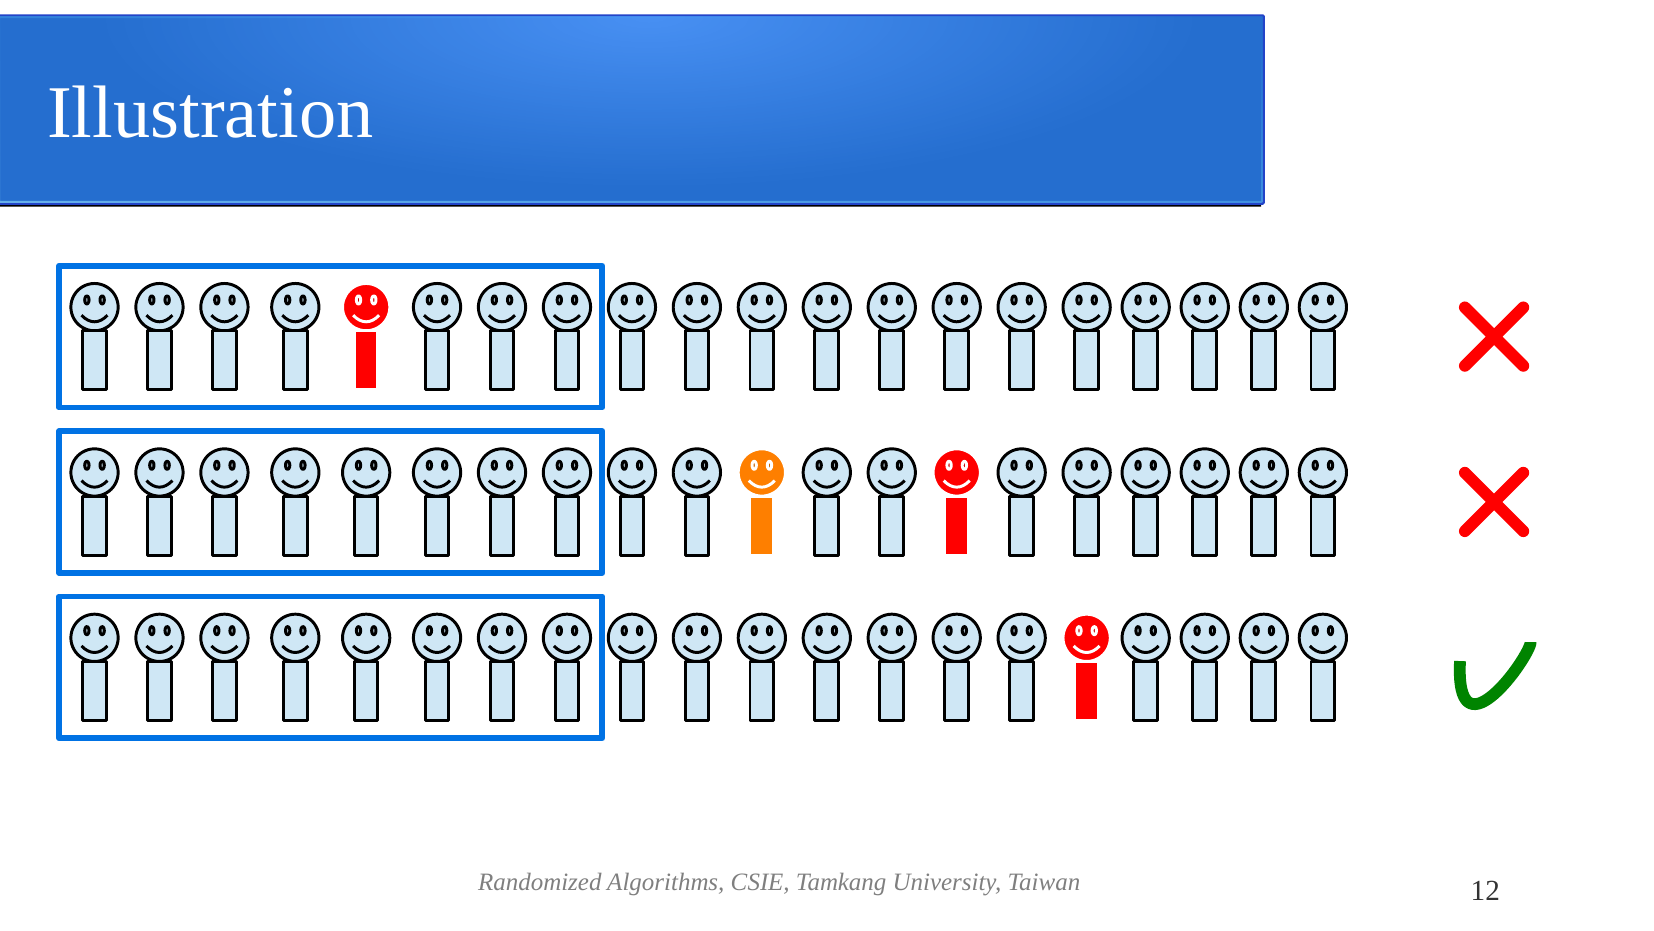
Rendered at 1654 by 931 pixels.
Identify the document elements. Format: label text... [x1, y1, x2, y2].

text_box [271, 283, 319, 390]
text_box [868, 448, 916, 556]
text_box [803, 448, 851, 556]
text_box [342, 448, 390, 556]
text_box [1062, 283, 1111, 390]
text_box [608, 448, 656, 556]
text_box [1122, 283, 1170, 390]
text_box [673, 448, 721, 556]
text_box [1181, 614, 1229, 721]
text_box [135, 614, 184, 721]
text_box [1464, 472, 1524, 532]
text_box [200, 448, 249, 556]
text_box [803, 614, 851, 721]
text_box [543, 283, 591, 390]
text_box [543, 614, 591, 721]
text_box [998, 614, 1046, 721]
text_box [803, 283, 851, 390]
text_box [271, 614, 319, 721]
text_box [933, 283, 981, 390]
text_box [608, 283, 656, 390]
text_box [998, 283, 1046, 390]
text_box [1062, 448, 1111, 556]
text_box [1240, 283, 1288, 390]
text_box [200, 283, 249, 390]
text_box [413, 448, 461, 556]
text_box [1181, 283, 1229, 390]
text_box [868, 614, 916, 721]
text_box [413, 614, 461, 721]
text_box [608, 614, 656, 721]
text_box [342, 283, 390, 390]
text_box [1464, 307, 1524, 366]
text_box [1062, 614, 1111, 721]
text_box [70, 283, 119, 390]
text_box [998, 448, 1046, 556]
text_box [478, 614, 526, 721]
text_box [1299, 614, 1347, 721]
text_box [738, 283, 786, 390]
text_box [543, 448, 591, 556]
text_box [933, 448, 981, 556]
text_box [70, 448, 119, 556]
text_box [478, 283, 526, 390]
text_box [135, 283, 184, 390]
text_box [673, 614, 721, 721]
text_box [738, 448, 786, 556]
text_box [271, 448, 319, 556]
text_box [1240, 614, 1288, 721]
text_box [135, 448, 184, 556]
text_box [1181, 448, 1229, 556]
text_box [1122, 614, 1170, 721]
text_box [1122, 448, 1170, 556]
text_box [1299, 448, 1347, 556]
text_box [868, 283, 916, 390]
text_box [673, 283, 721, 390]
text_box [1299, 283, 1347, 390]
text_box [70, 614, 119, 721]
text_box [738, 614, 786, 721]
title Illustration [47, 35, 1199, 189]
text_box [1240, 448, 1288, 556]
text_box [933, 614, 981, 721]
text_box [478, 448, 526, 556]
text_box [200, 614, 249, 721]
text_box [342, 614, 390, 721]
text_box [413, 283, 461, 390]
